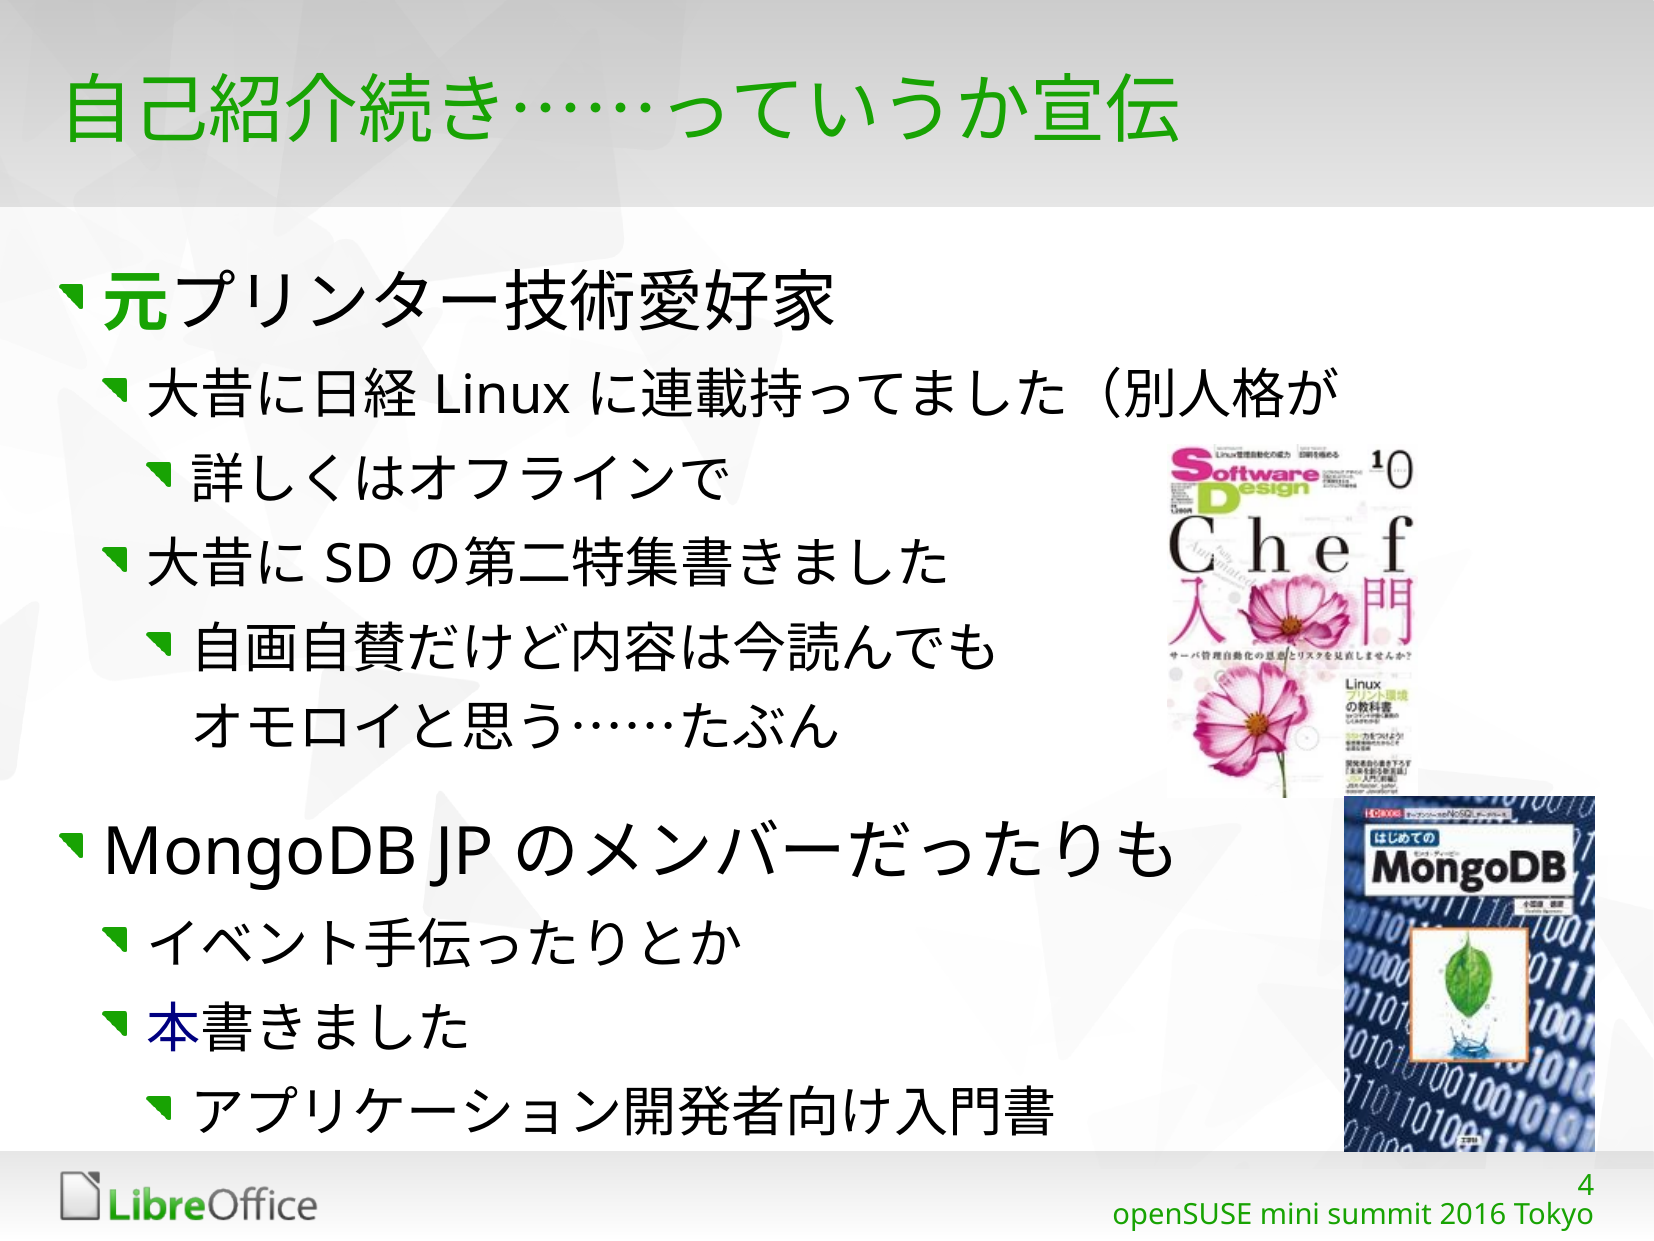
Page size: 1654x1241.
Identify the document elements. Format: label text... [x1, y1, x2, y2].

list 元プリンター技術愛好家 大昔に日経Linuxに連載持ってました（別人格が 詳しくはオフラインで 大昔にSDの第二特集書きました 自画自賛だけど内容は今読んでも オモロイと思う……たぶん MongoDB JPのメンバーだったりも イベント手伝ったりとか 本書きました アプリケーション開発者向け入門書 [59, 248, 1595, 1167]
picture [41, 1152, 337, 1240]
picture [915, 444, 1654, 1169]
picture [0, 0, 783, 931]
title 自己紹介続き……っていうか宣伝 [59, 29, 1595, 178]
